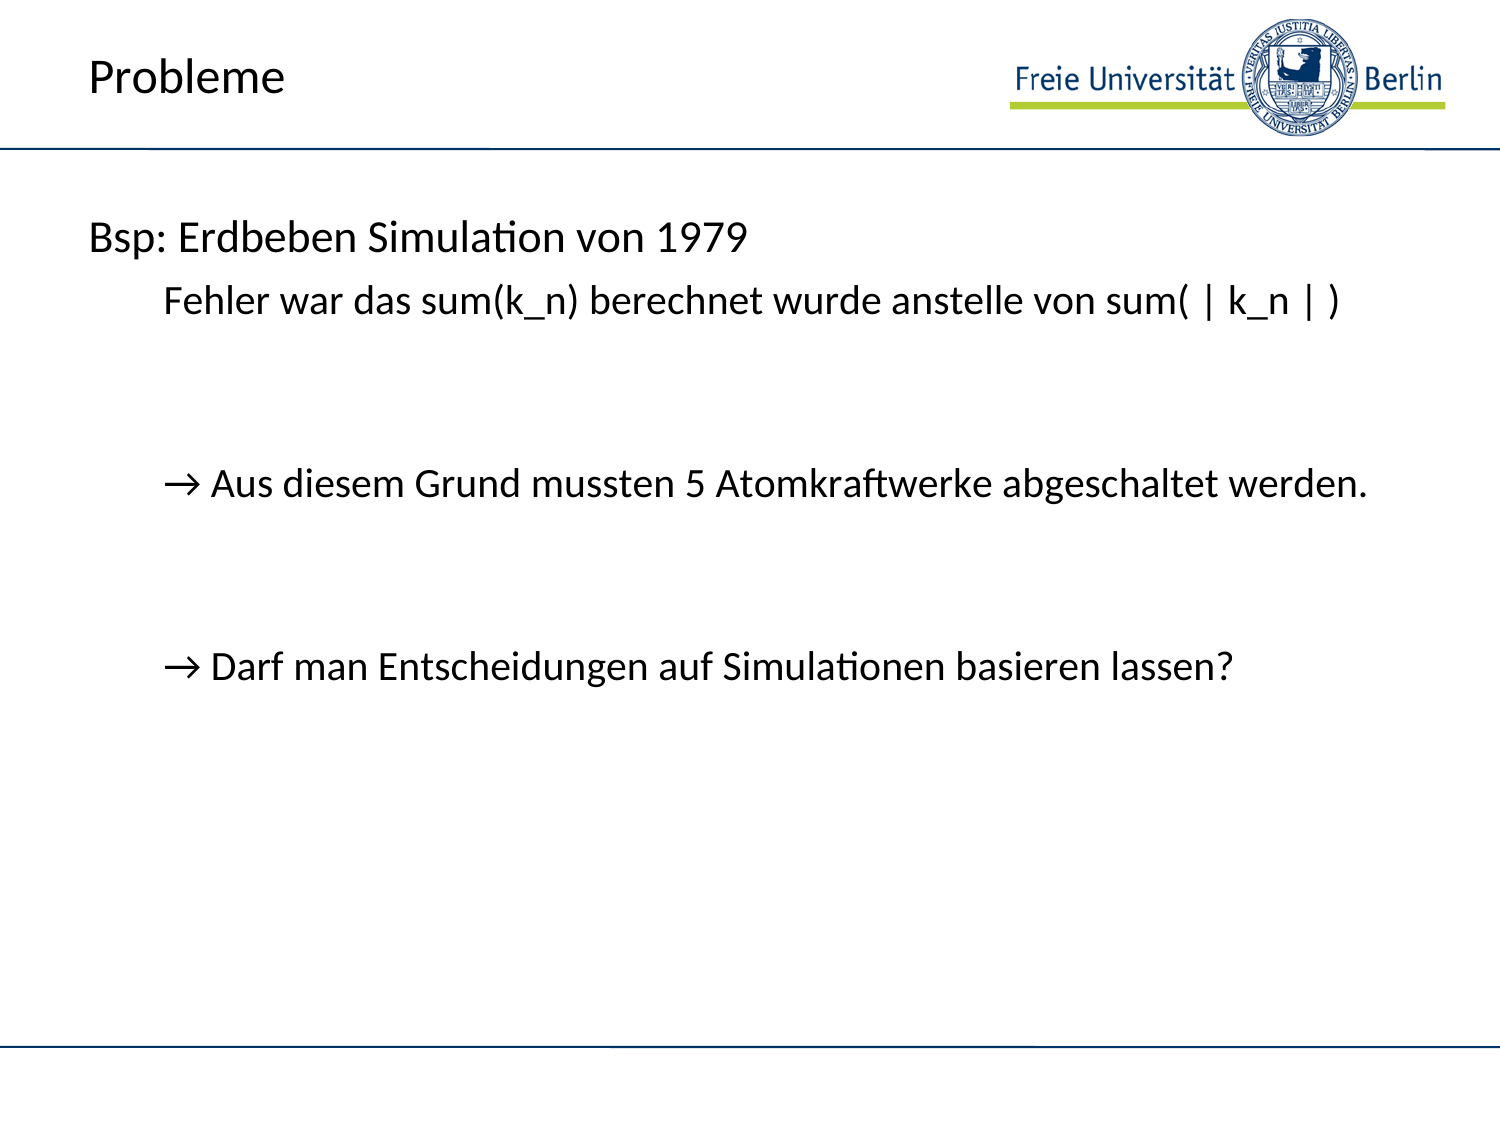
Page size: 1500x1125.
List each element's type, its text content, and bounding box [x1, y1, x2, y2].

picture [1009, 19, 1446, 137]
title Probleme [88, 12, 974, 135]
list Bsp: Erdbeben Simulation von 1979 Fehler war das sum(k_n) berechnet wurde anstelle von sum( | k_n | ) → Aus diesem Grund mussten 5 Atomkraftwerke abgeschaltet werden. → Darf man Entscheidungen auf Simulationen basieren lassen? [88, 206, 1417, 1033]
